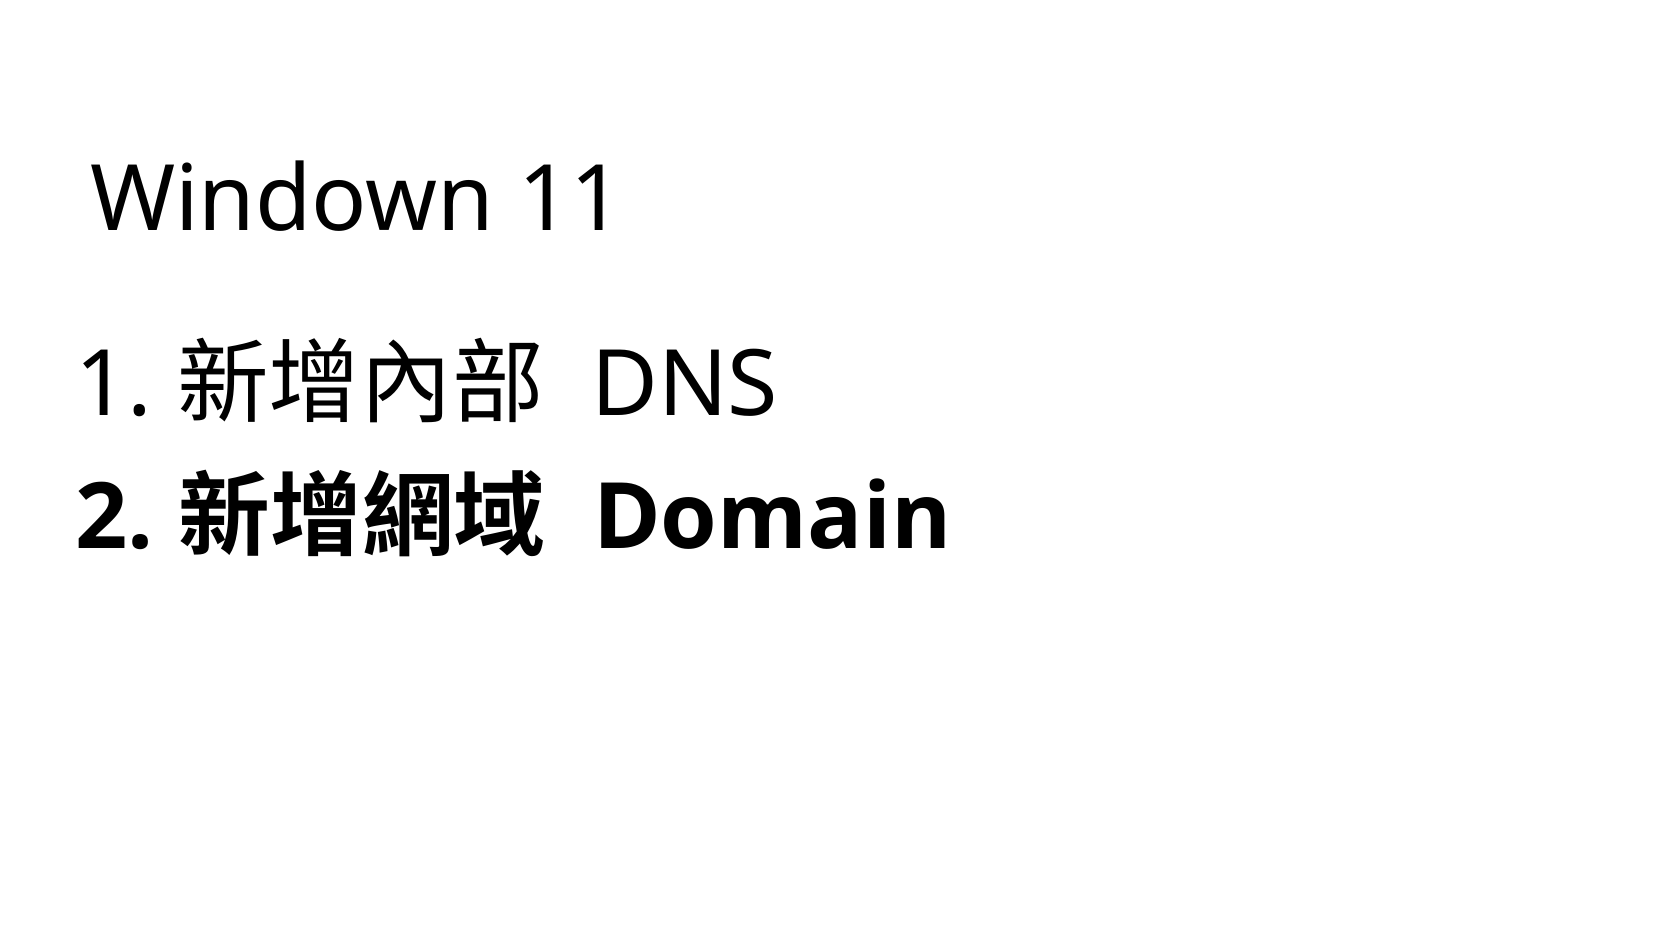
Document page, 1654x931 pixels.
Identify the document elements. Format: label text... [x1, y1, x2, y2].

title 1.新增內部 DNS 2.新增網域 Domain [75, 285, 1388, 601]
title Windown 11 [90, 90, 1336, 301]
